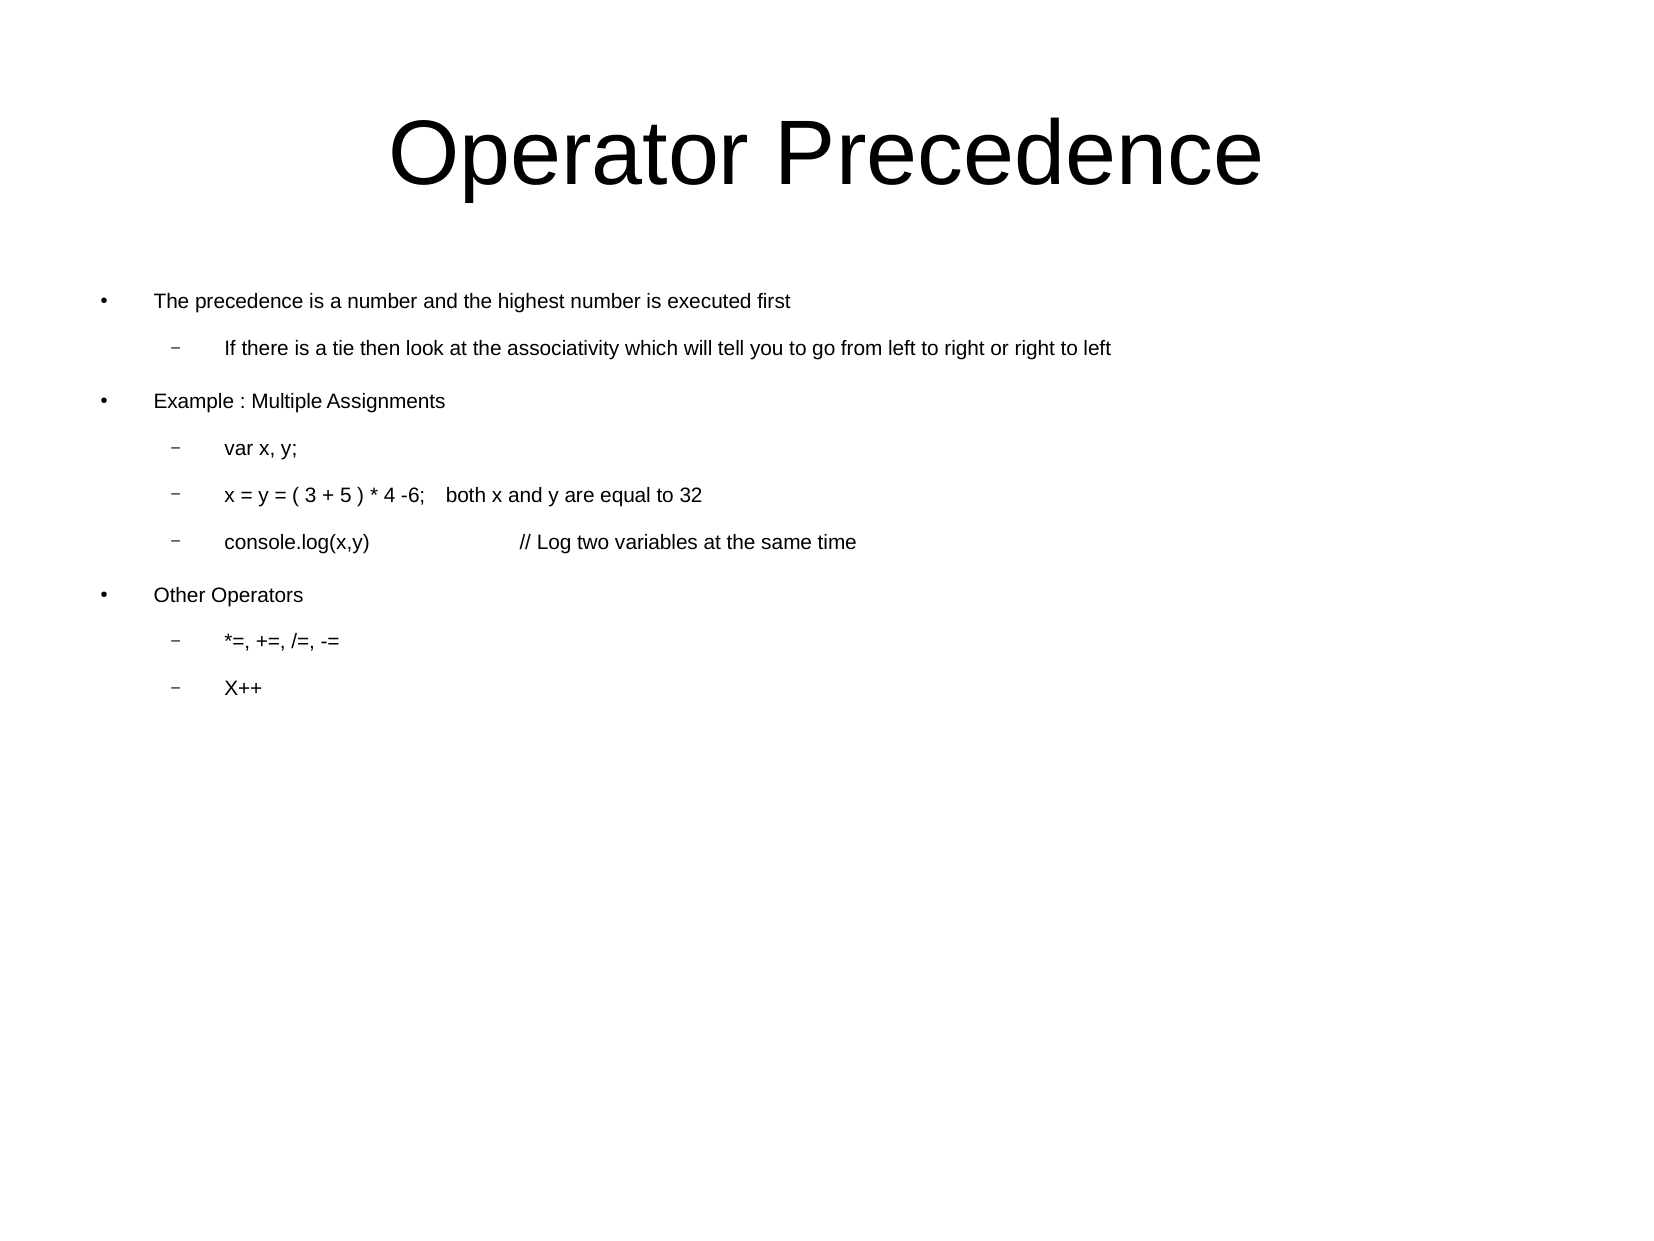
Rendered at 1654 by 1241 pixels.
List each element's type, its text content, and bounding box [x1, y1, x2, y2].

list The precedence is a number and the highest number is executed first If there is a tie then look at the associativity which will tell you to go from left to right or right to left Example : Multiple Assignments var x, y; x = y = ( 3 + 5 ) * 4 -6; both x and y are equal to 32 console.log(x,y) // Log two variables at the same time Other Operators *=, +=, /=, -= X++ [82, 290, 1560, 1217]
title Operator Precedence [82, 49, 1571, 257]
